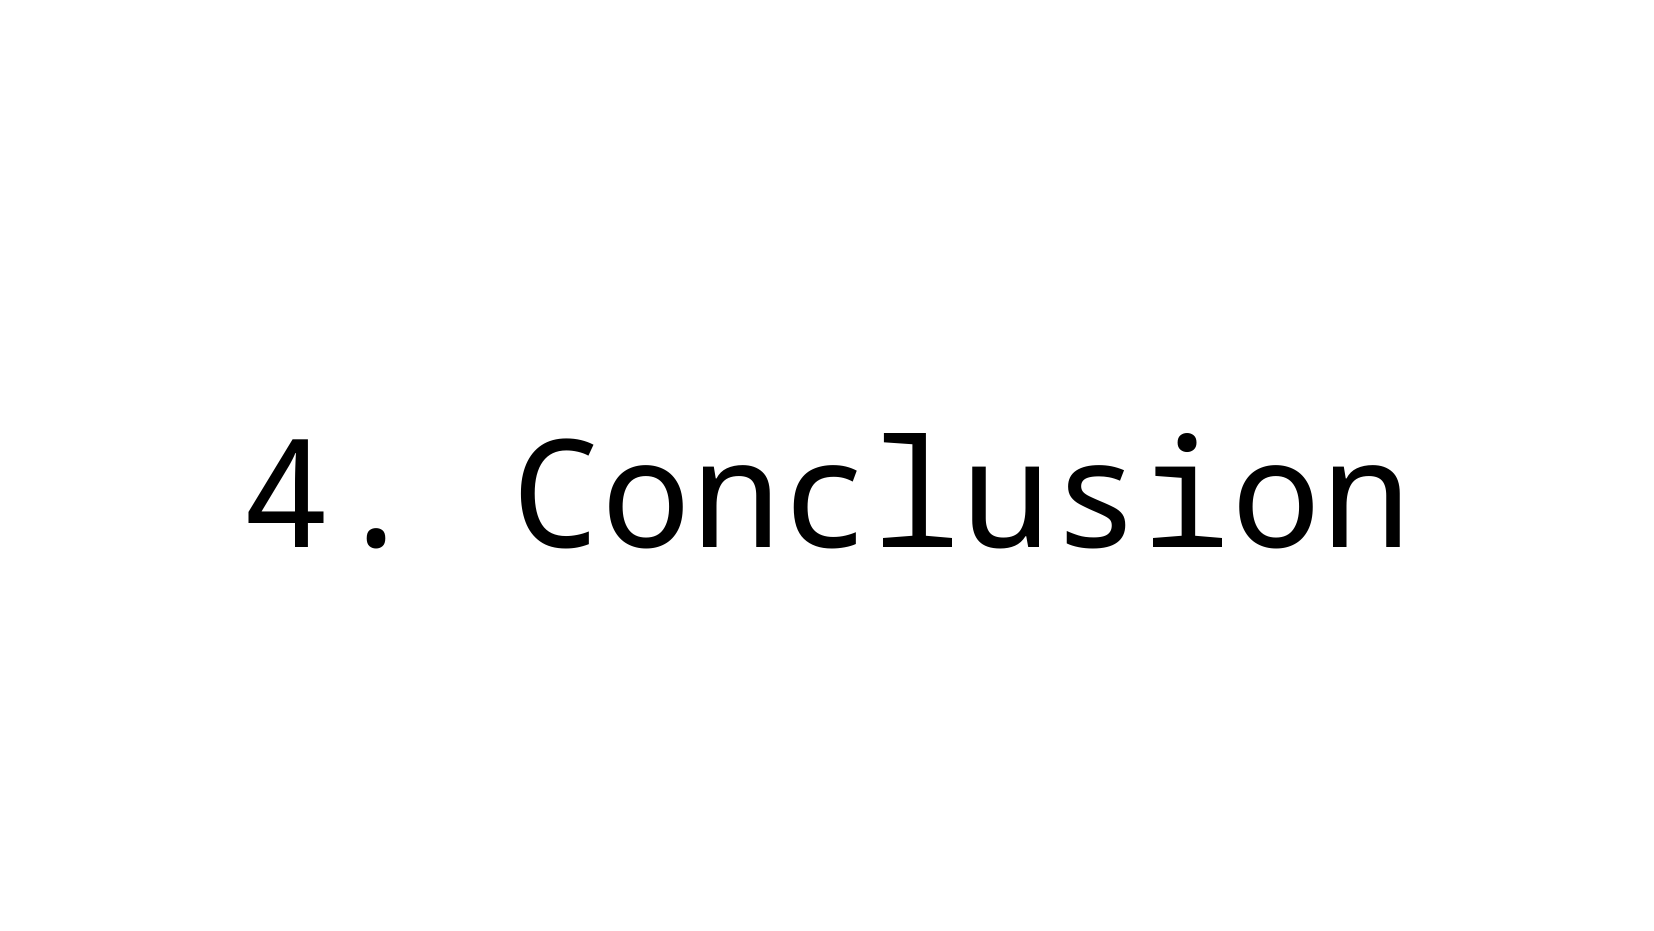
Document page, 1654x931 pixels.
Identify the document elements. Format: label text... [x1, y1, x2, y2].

text_box 4. Conclusion [82, 217, 1571, 757]
